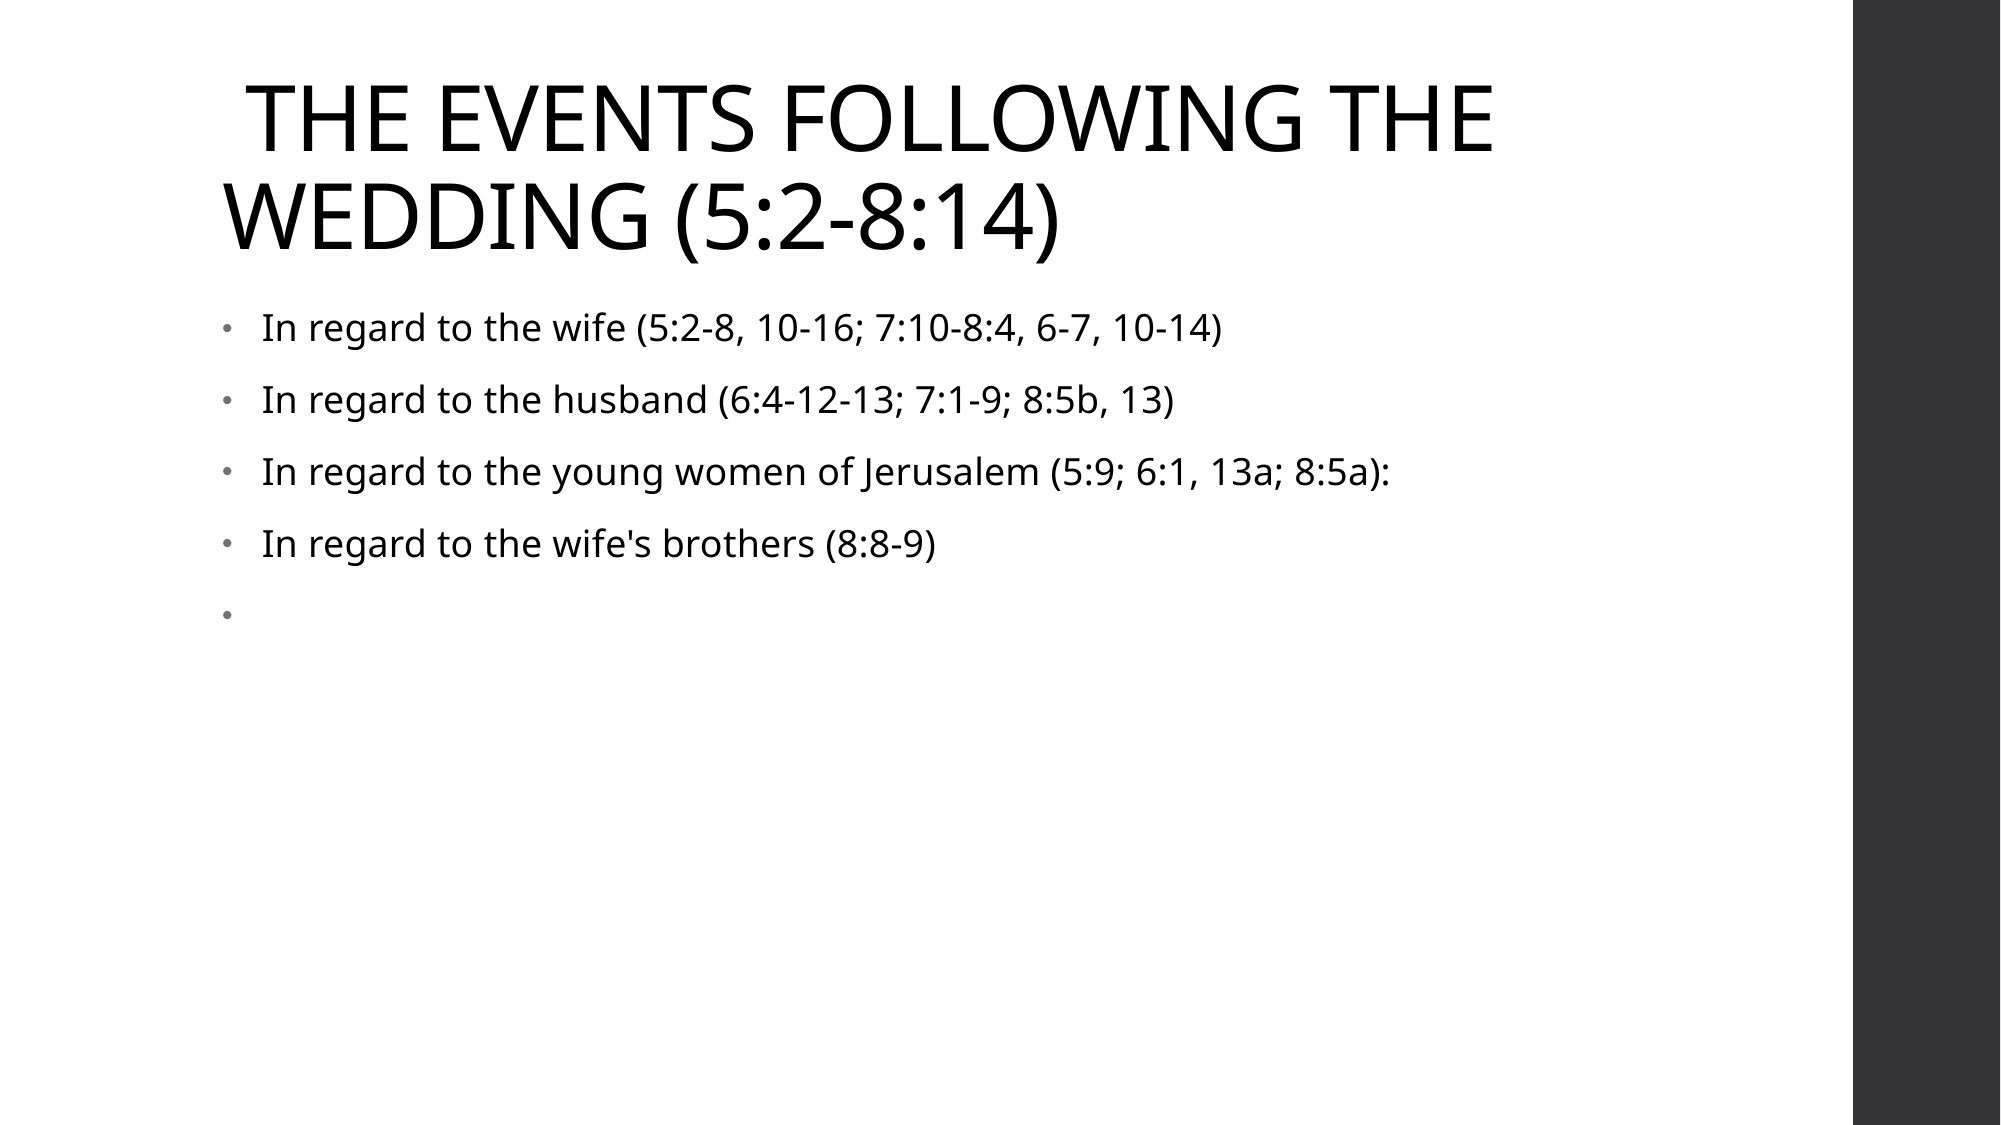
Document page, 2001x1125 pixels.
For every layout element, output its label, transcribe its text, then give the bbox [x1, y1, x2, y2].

list In regard to the wife (5:2-8, 10-16; 7:10-8:4, 6-7, 10-14) In regard to the husband (6:4-12-13; 7:1-9; 8:5b, 13) In regard to the young women of Jerusalem (5:9; 6:1, 13a; 8:5a): In regard to the wife's brothers (8:8-9) [206, 299, 1617, 1014]
title THE EVENTS FOLLOWING THE WEDDING (5:2-8:14) [206, 60, 1797, 278]
